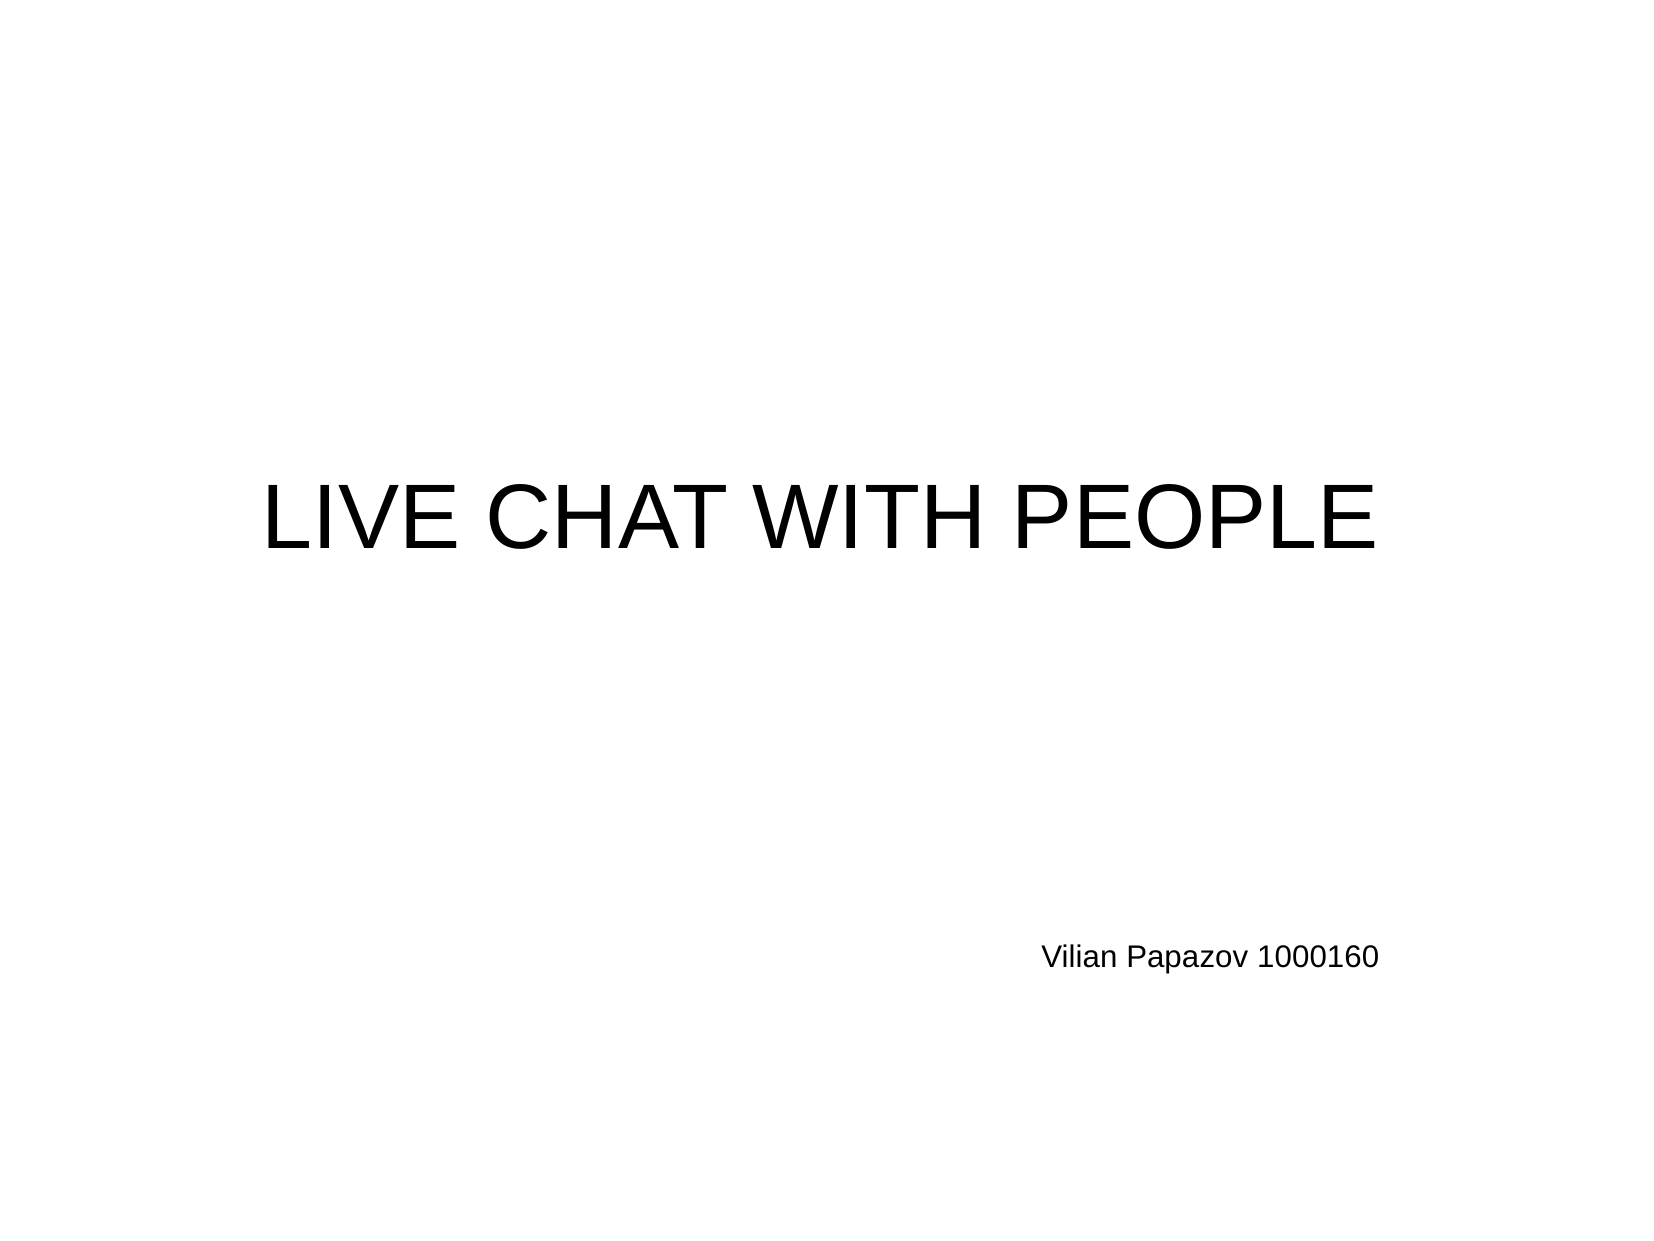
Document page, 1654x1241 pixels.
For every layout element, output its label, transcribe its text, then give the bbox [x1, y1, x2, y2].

title LIVE CHAT WITH PEOPLE [76, 413, 1565, 621]
title Vilian Papazov 1000160 [944, 915, 1477, 1034]
